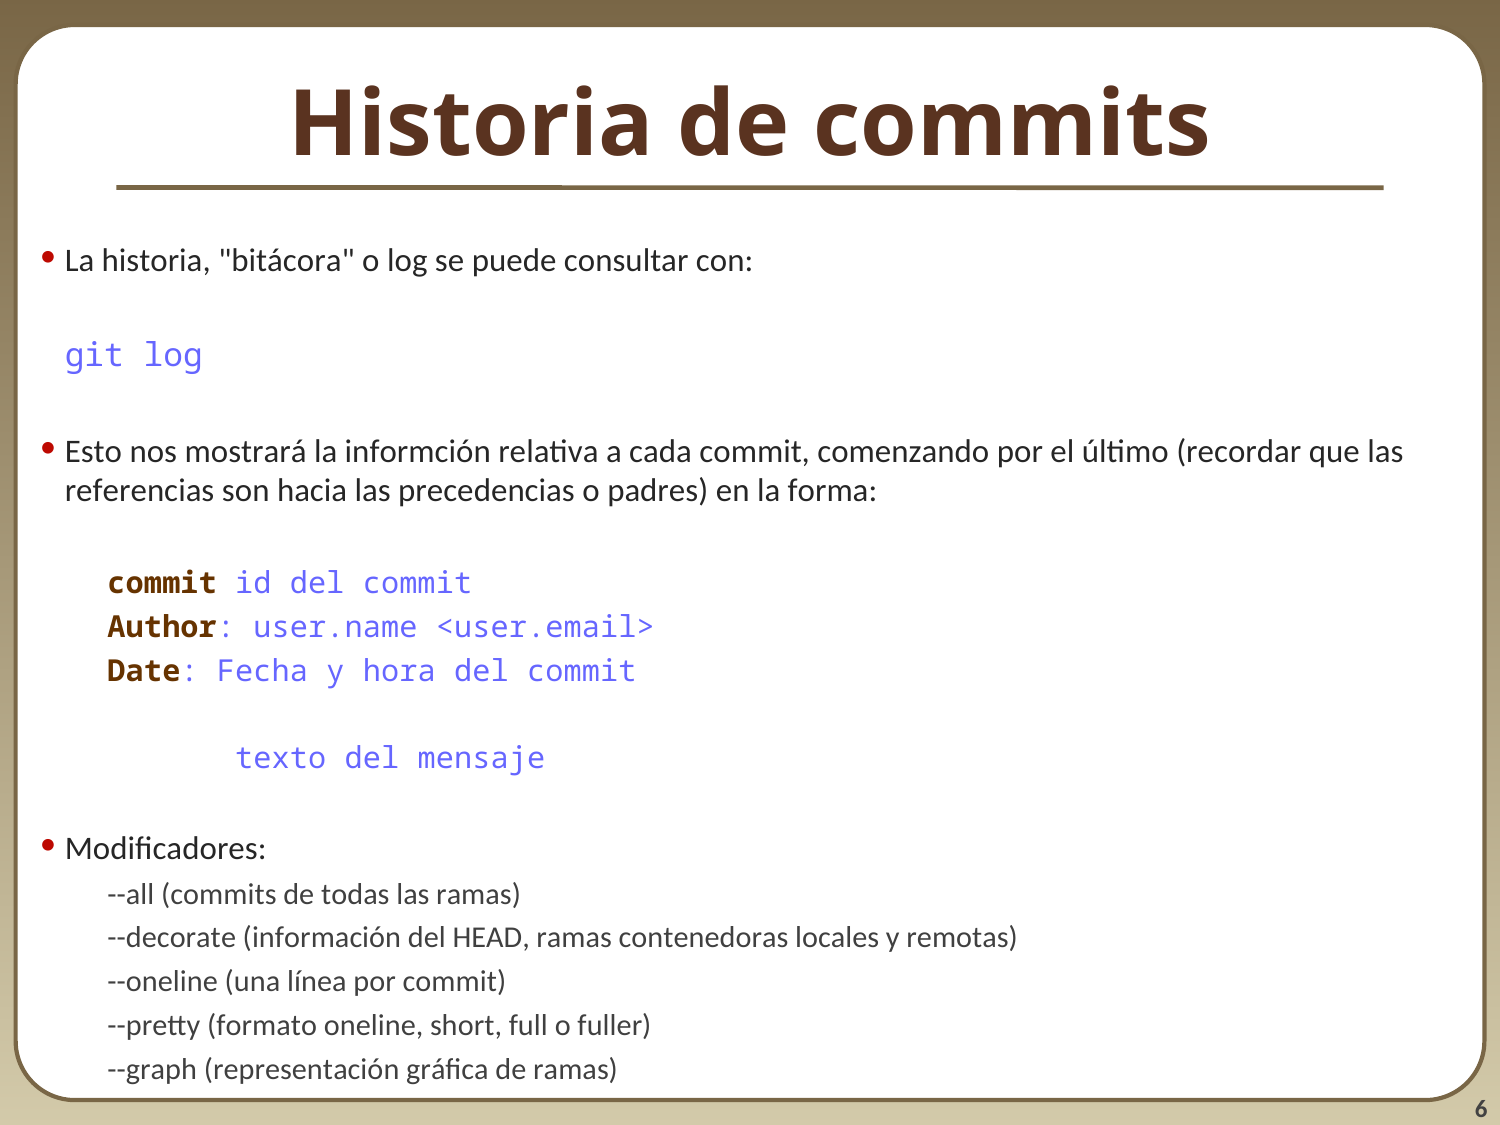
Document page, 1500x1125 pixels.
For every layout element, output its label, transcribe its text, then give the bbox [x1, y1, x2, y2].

title Historia de commits [0, 24, 1500, 212]
list La historia, "bitácora" o log se puede consultar con: git log Esto nos mostrará la informción relativa a cada commit, comenzando por el último (recordar que las referencias son hacia las precedencias o padres) en la forma: commit id del commit Author: user.name <user.email> Date: Fecha y hora del commit texto del mensaje Modificadores: --all (commits de todas las ramas) --decorate (información del HEAD, ramas contenedoras locales y remotas) --oneline (una línea por commit) --pretty (formato oneline, short, full o fuller) --graph (representación gráfica de ramas) [0, 212, 1500, 1096]
